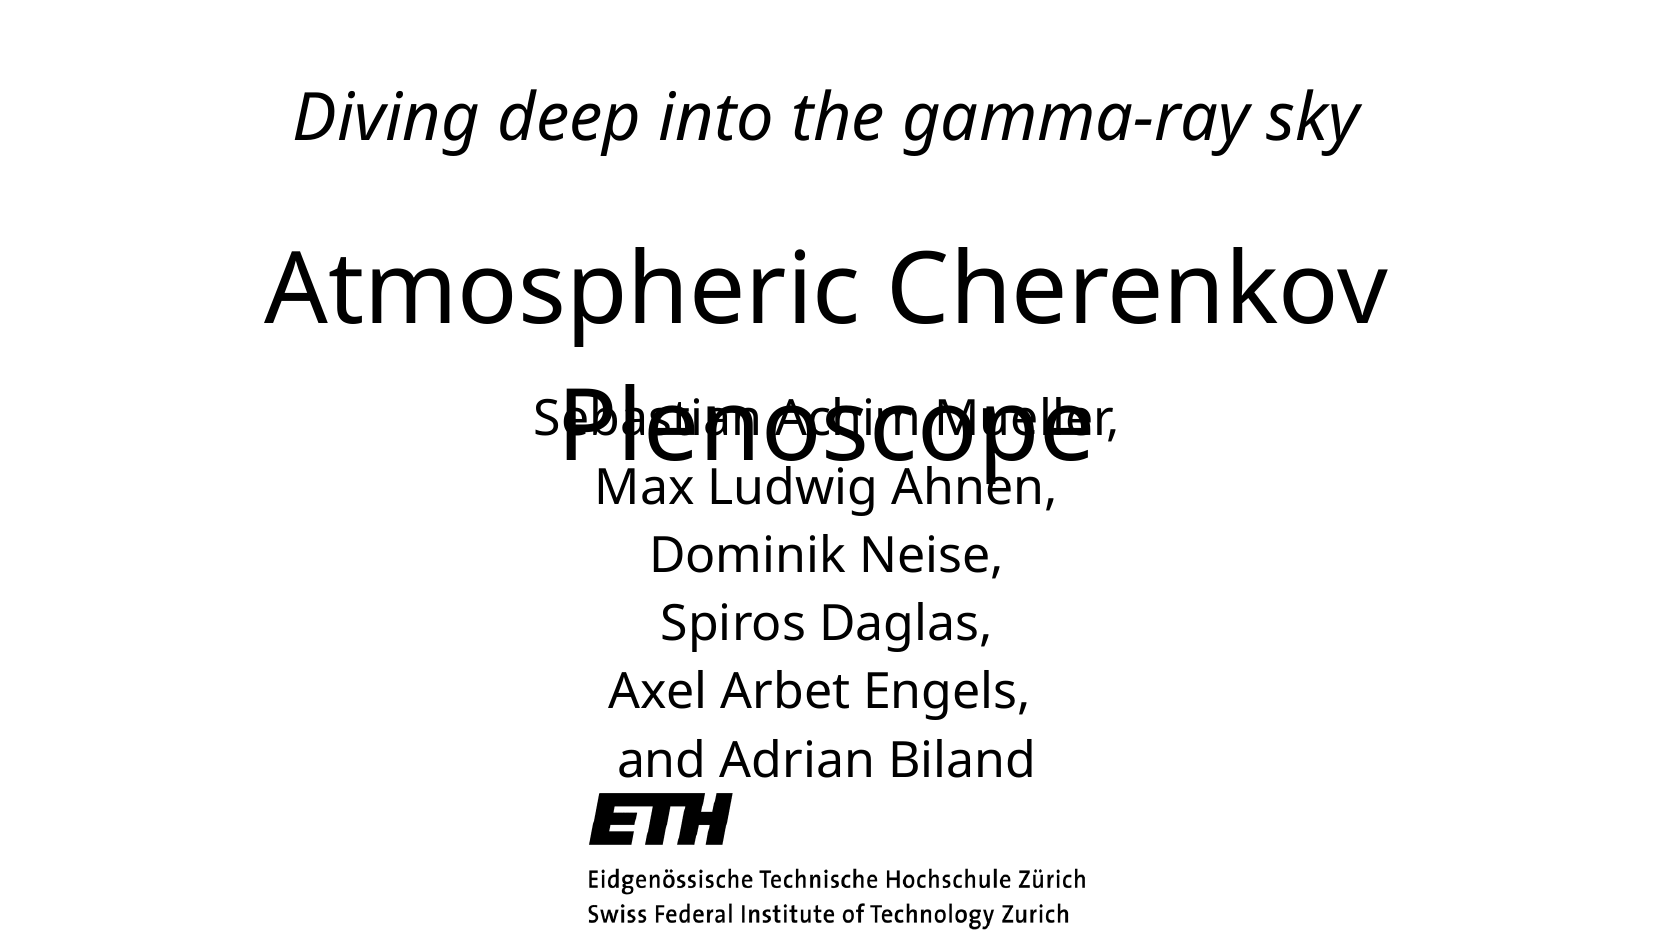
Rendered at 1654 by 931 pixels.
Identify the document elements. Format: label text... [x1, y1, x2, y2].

picture [587, 791, 1086, 931]
text_box Sebastian Achim Mueller, Max Ludwig Ahnen, Dominik Neise, Spiros Daglas, Axel Arbet Engels, and Adrian Biland [0, 375, 1654, 776]
text_box Atmospheric Cherenkov Plenoscope [0, 209, 1654, 353]
text_box Diving deep into the gamma-ray sky [0, 62, 1654, 163]
